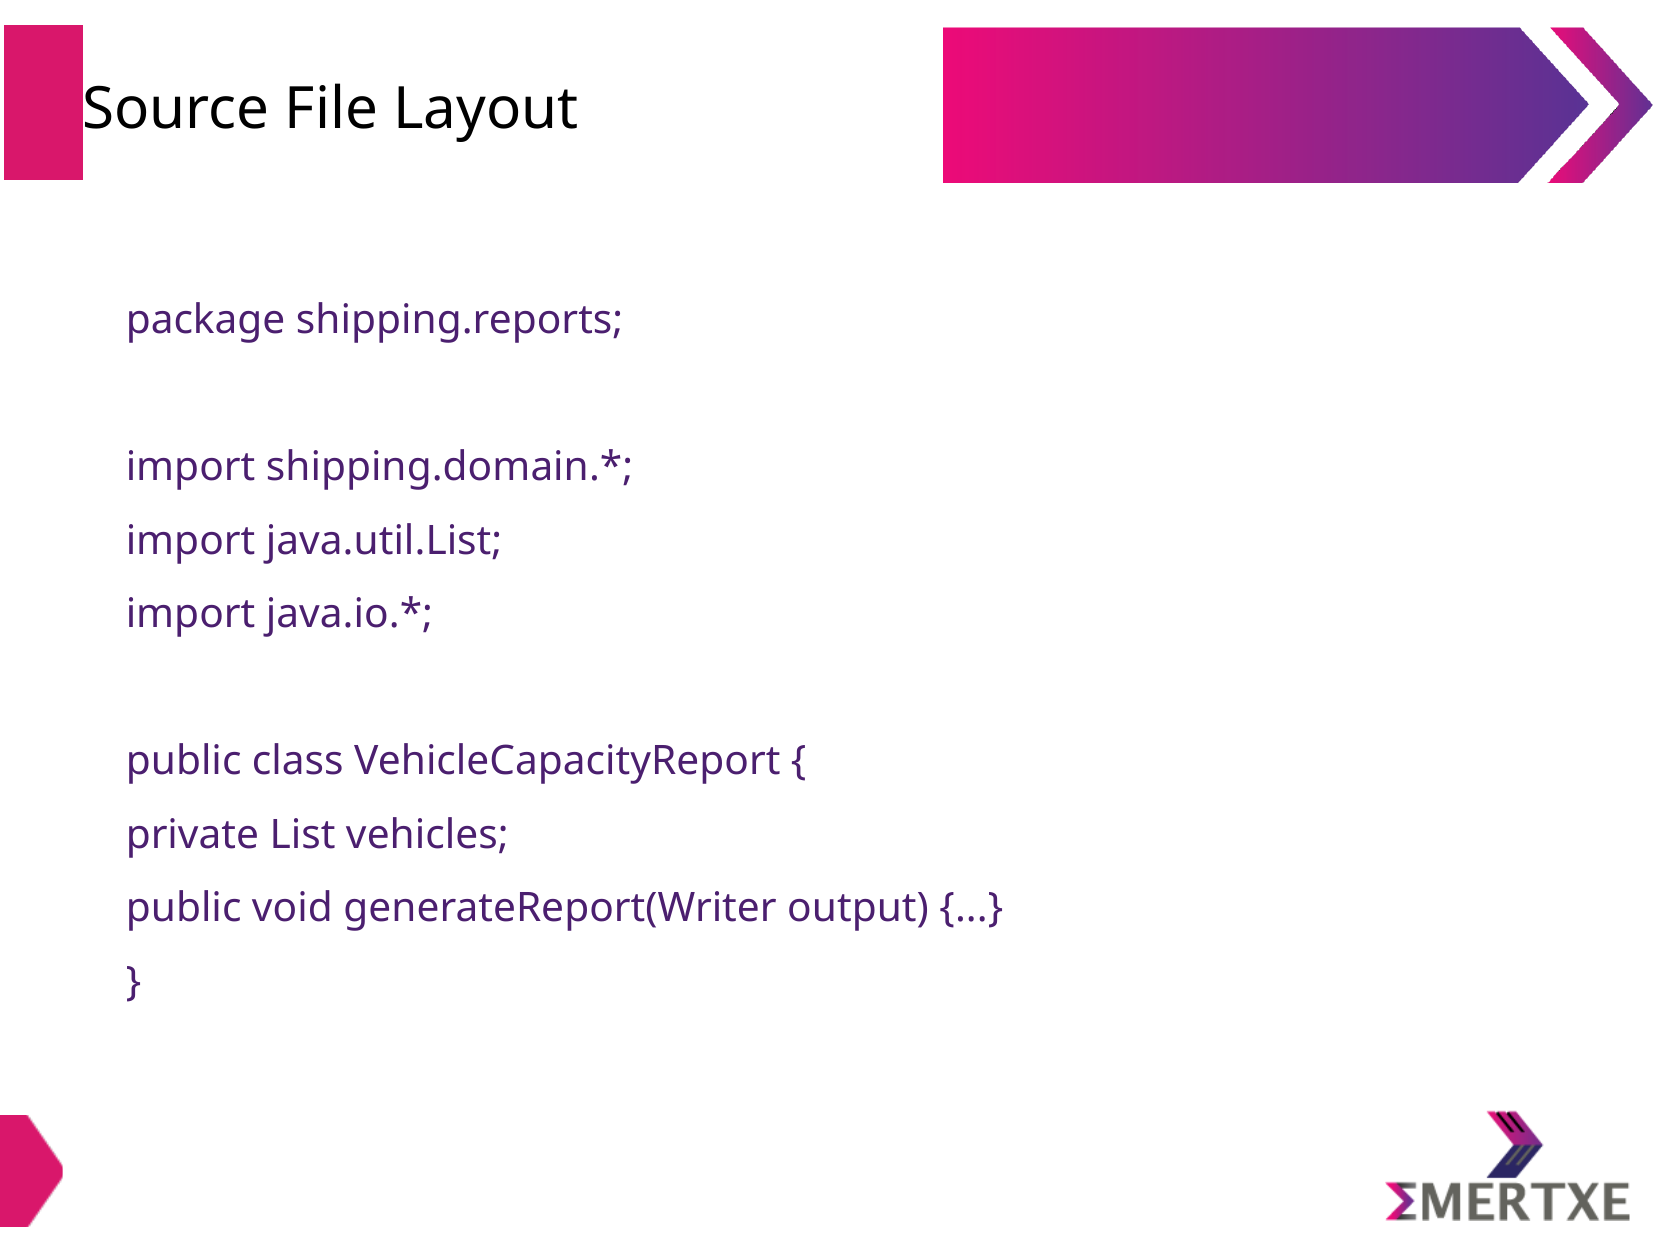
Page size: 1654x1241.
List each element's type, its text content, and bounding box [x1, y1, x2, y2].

list package shipping.reports; import shipping.domain.*; import java.util.List; import java.io.*; public class VehicleCapacityReport { private List vehicles; public void generateReport(Writer output) {...} } [82, 290, 1571, 1010]
picture [1385, 1107, 1631, 1221]
picture [1571, 27, 1653, 183]
title Source File Layout [82, 2, 1571, 210]
